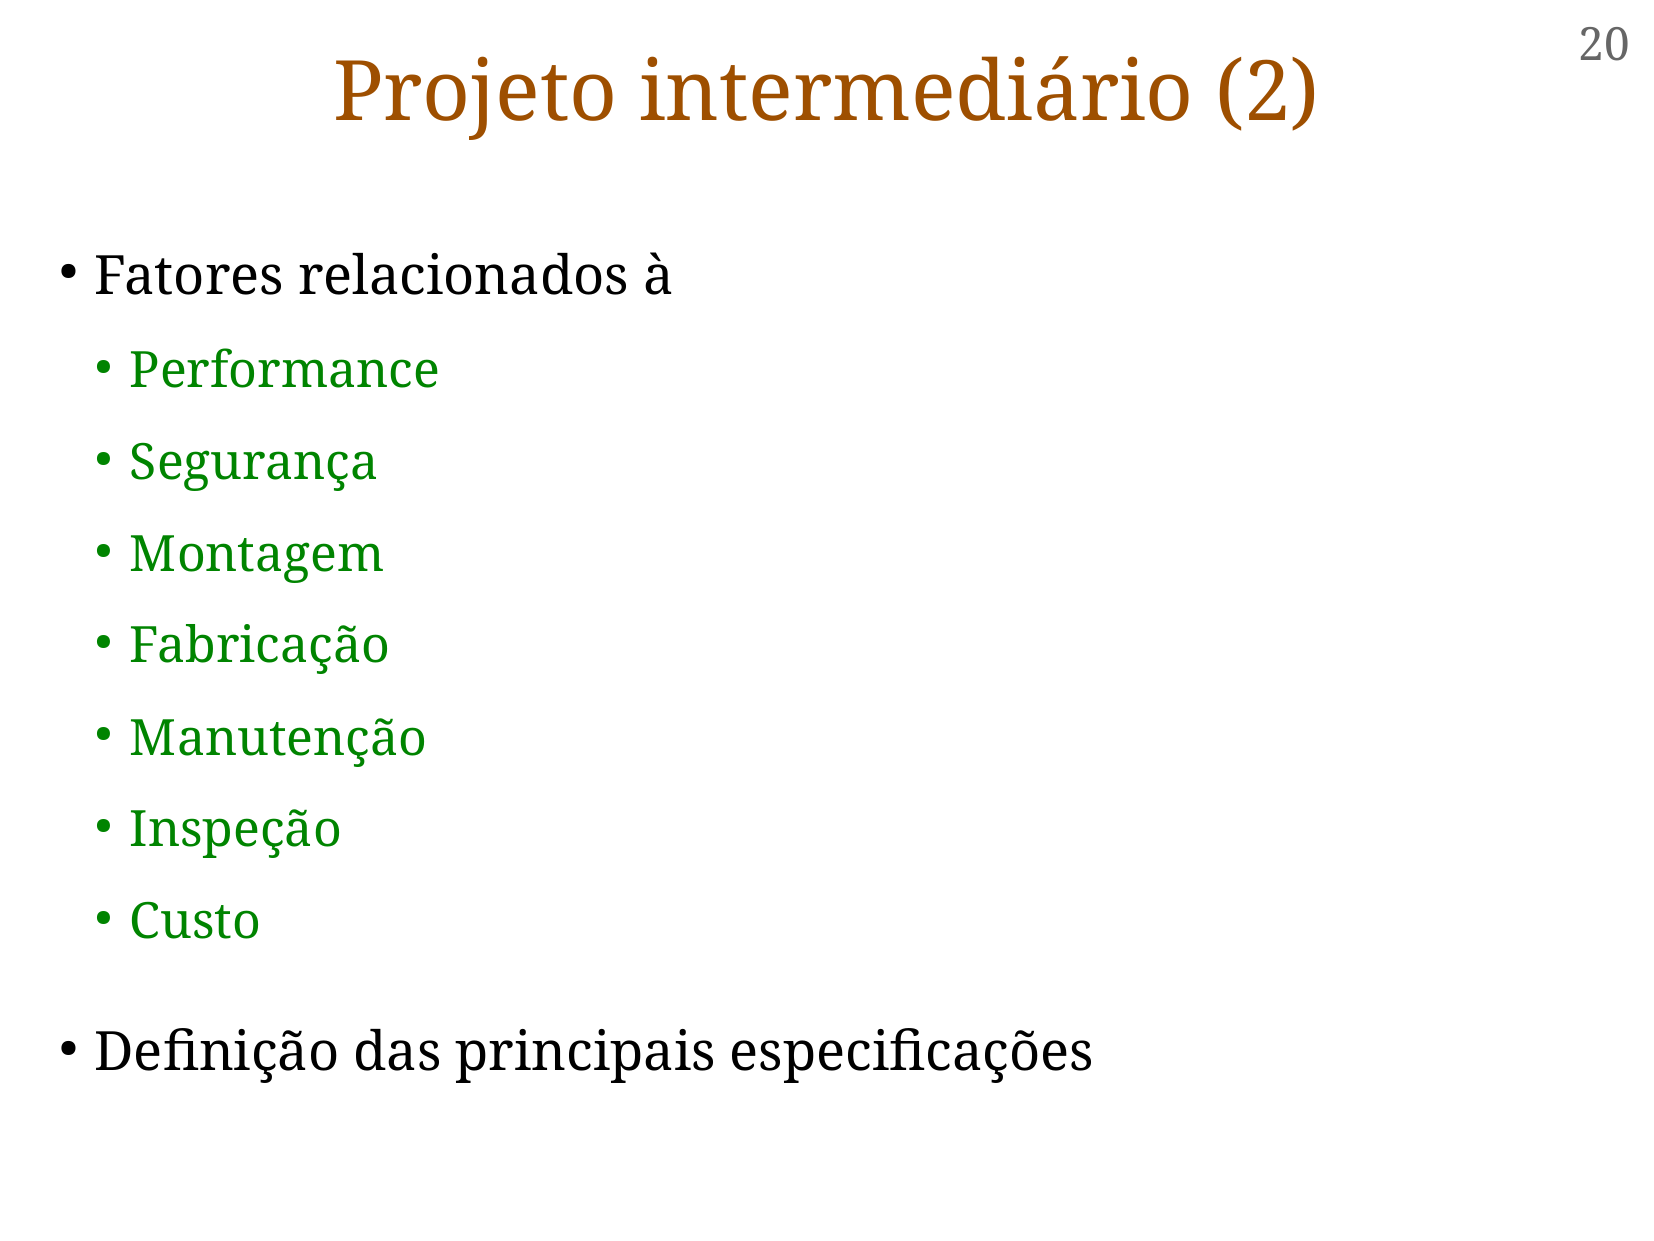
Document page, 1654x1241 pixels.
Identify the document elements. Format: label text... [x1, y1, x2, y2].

list Fatores relacionados à Performance Segurança Montagem Fabricação Manutenção Inspeção Custo Definição das principais especificações [59, 236, 1595, 1211]
title Projeto intermediário (2) [59, 29, 1595, 148]
